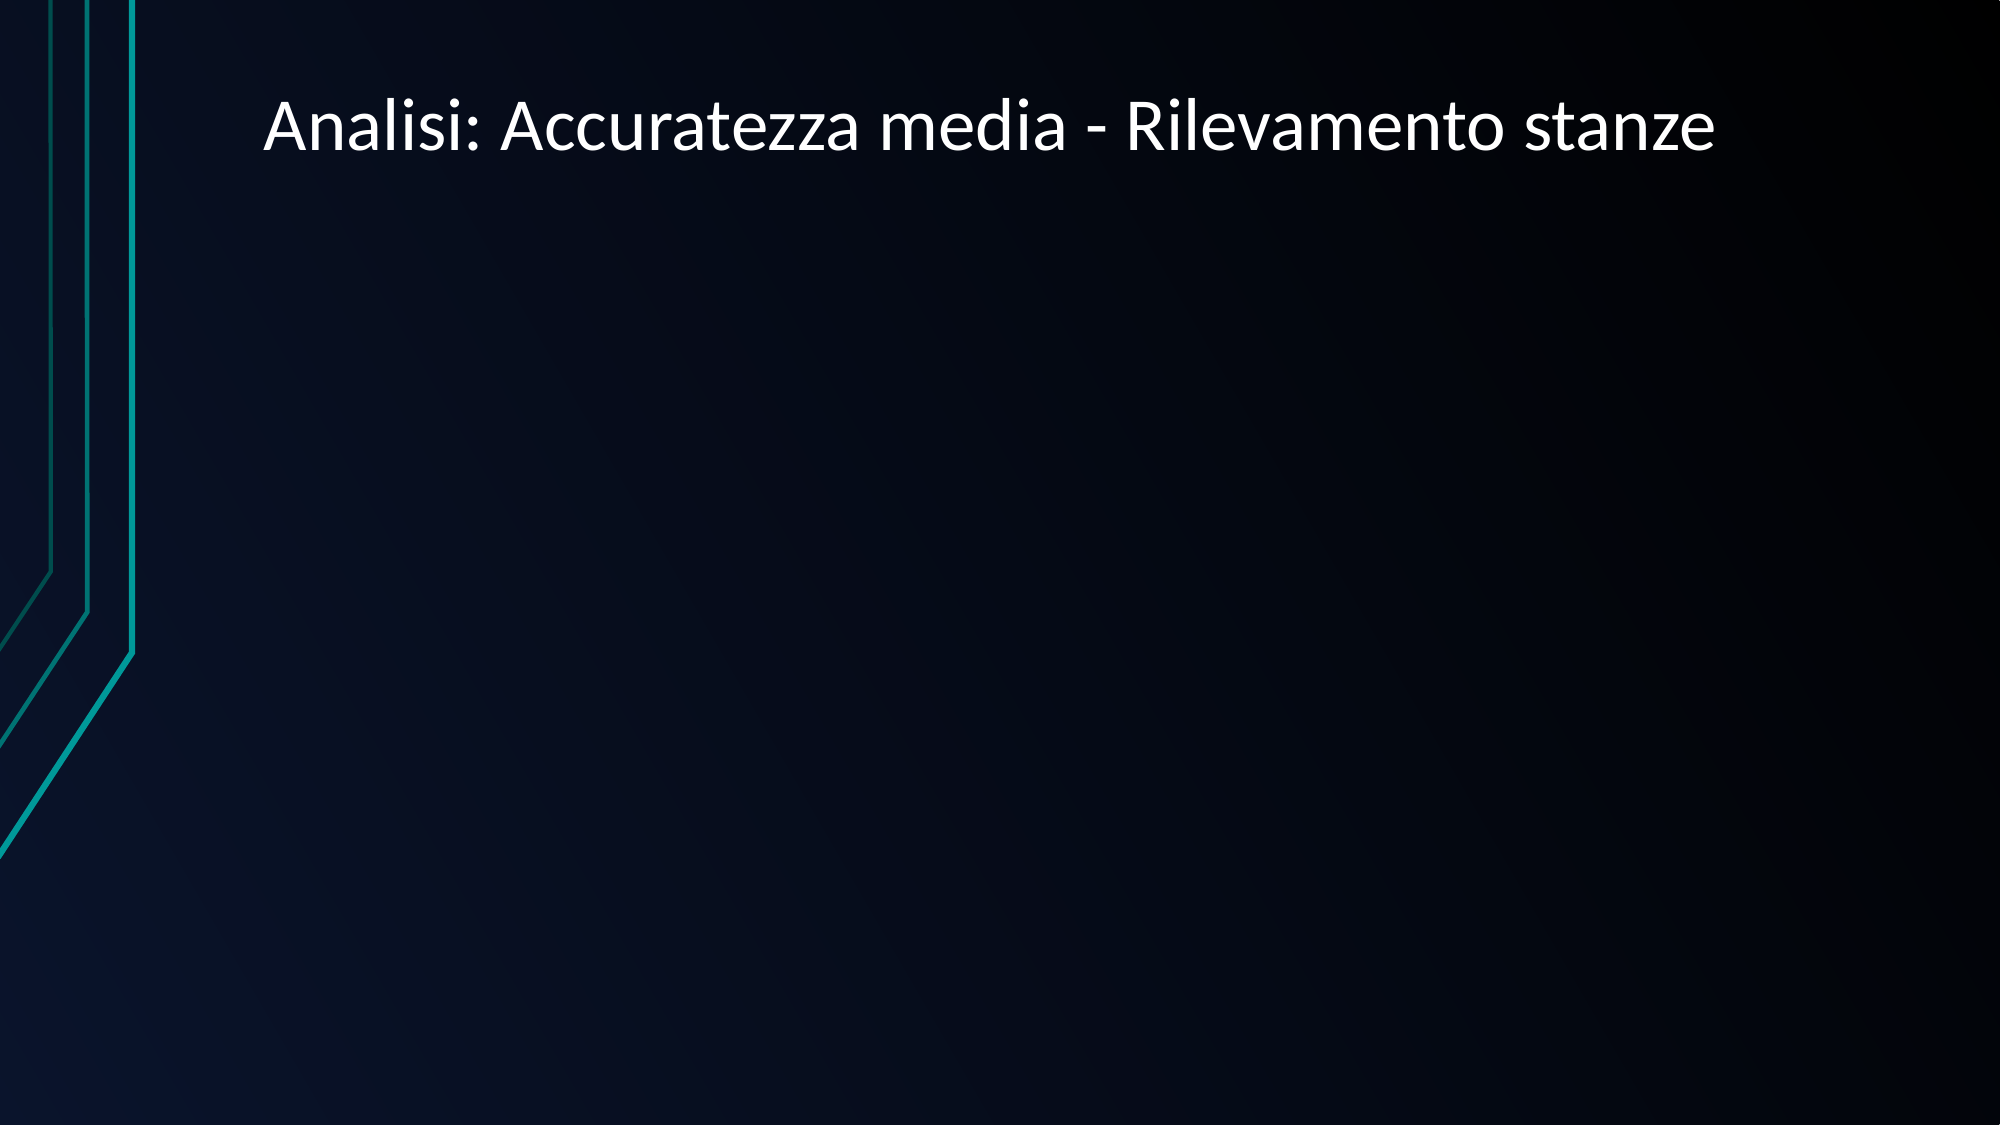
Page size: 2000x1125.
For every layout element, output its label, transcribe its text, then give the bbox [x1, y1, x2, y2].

text_box Analisi: Accuratezza media - Rilevamento stanze [248, 68, 2000, 175]
